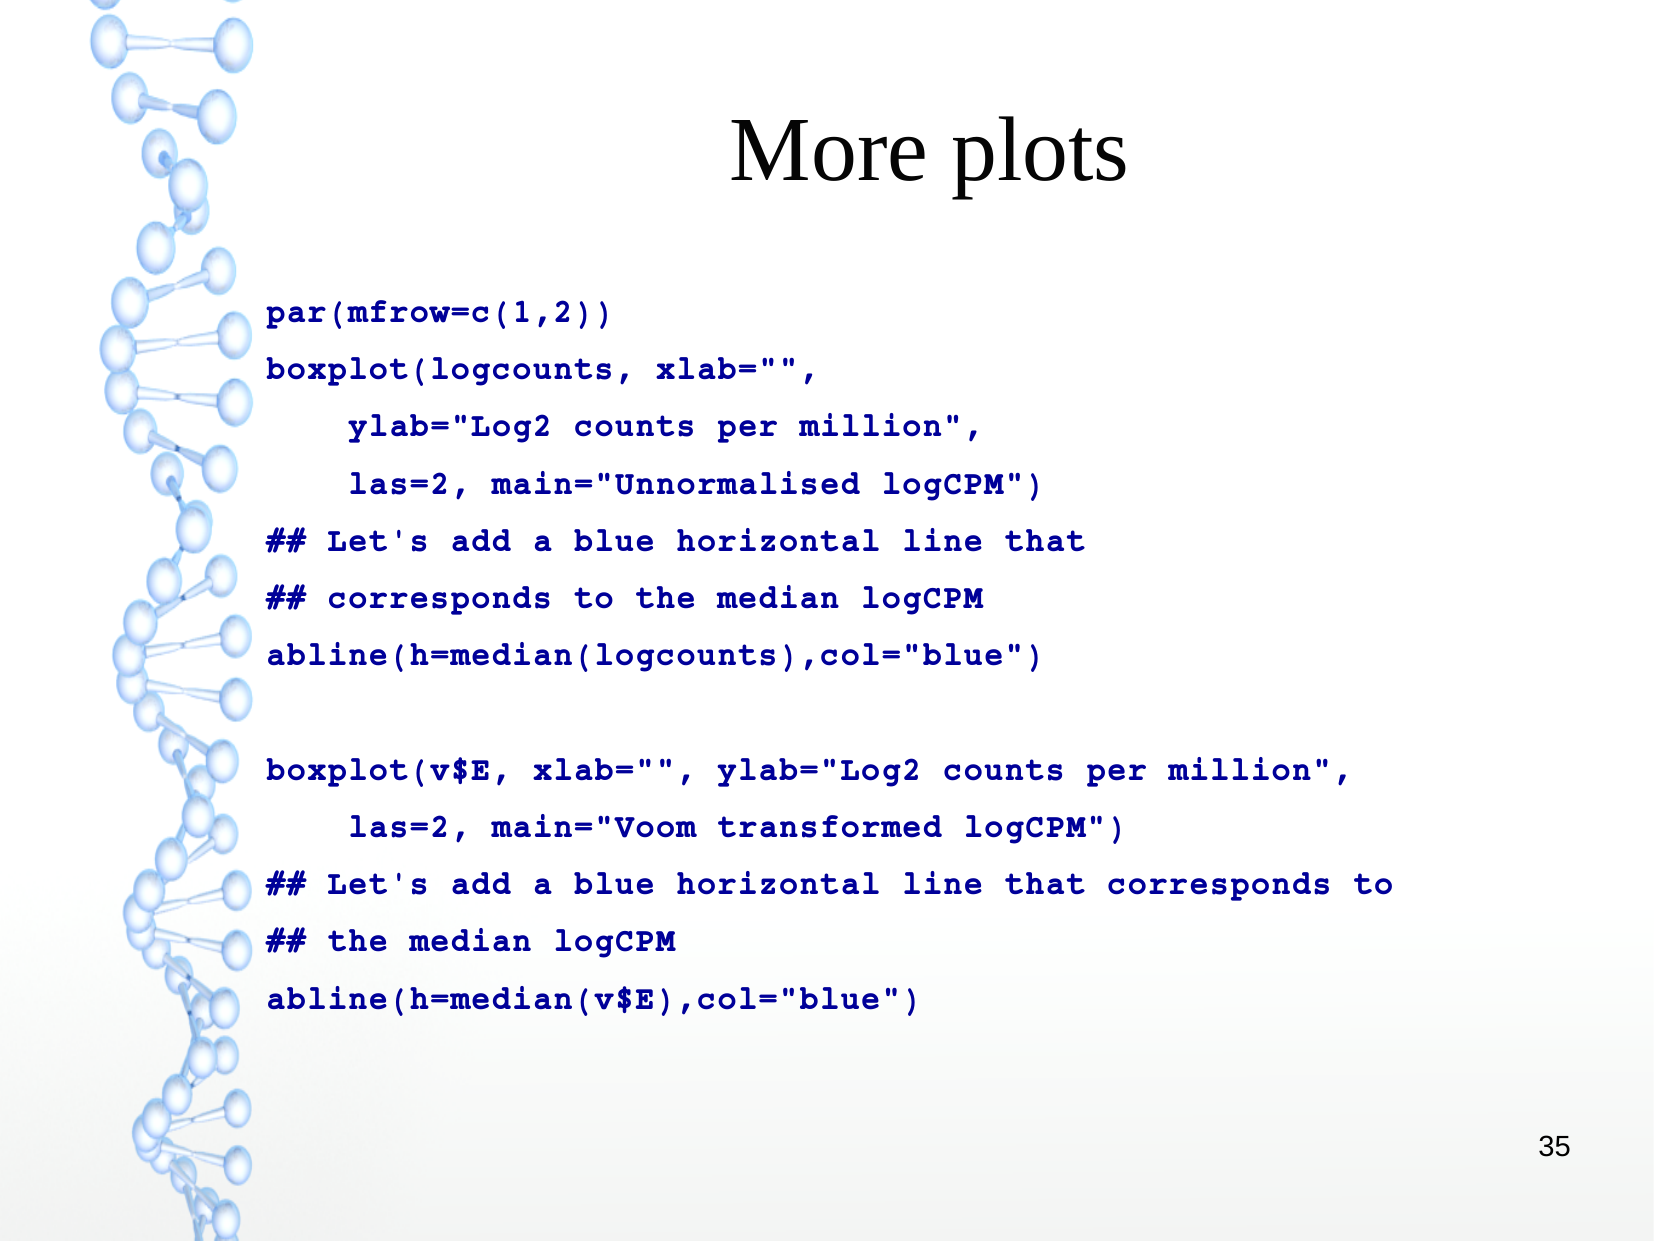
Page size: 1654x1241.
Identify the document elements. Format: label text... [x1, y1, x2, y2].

picture [0, 0, 1654, 1241]
list par(mfrow=c(1,2)) boxplot(logcounts, xlab="", ylab="Log2 counts per million", las=2, main="Unnormalised logCPM") ## Let's add a blue horizontal line that ## corresponds to the median logCPM abline(h=median(logcounts),col="blue") boxplot(v$E, xlab="", ylab="Log2 counts per million", las=2, main="Voom transformed logCPM") ## Let's add a blue horizontal line that corresponds to ## the median logCPM abline(h=median(v$E),col="blue") [265, 299, 1595, 1019]
title More plots [265, 47, 1595, 252]
